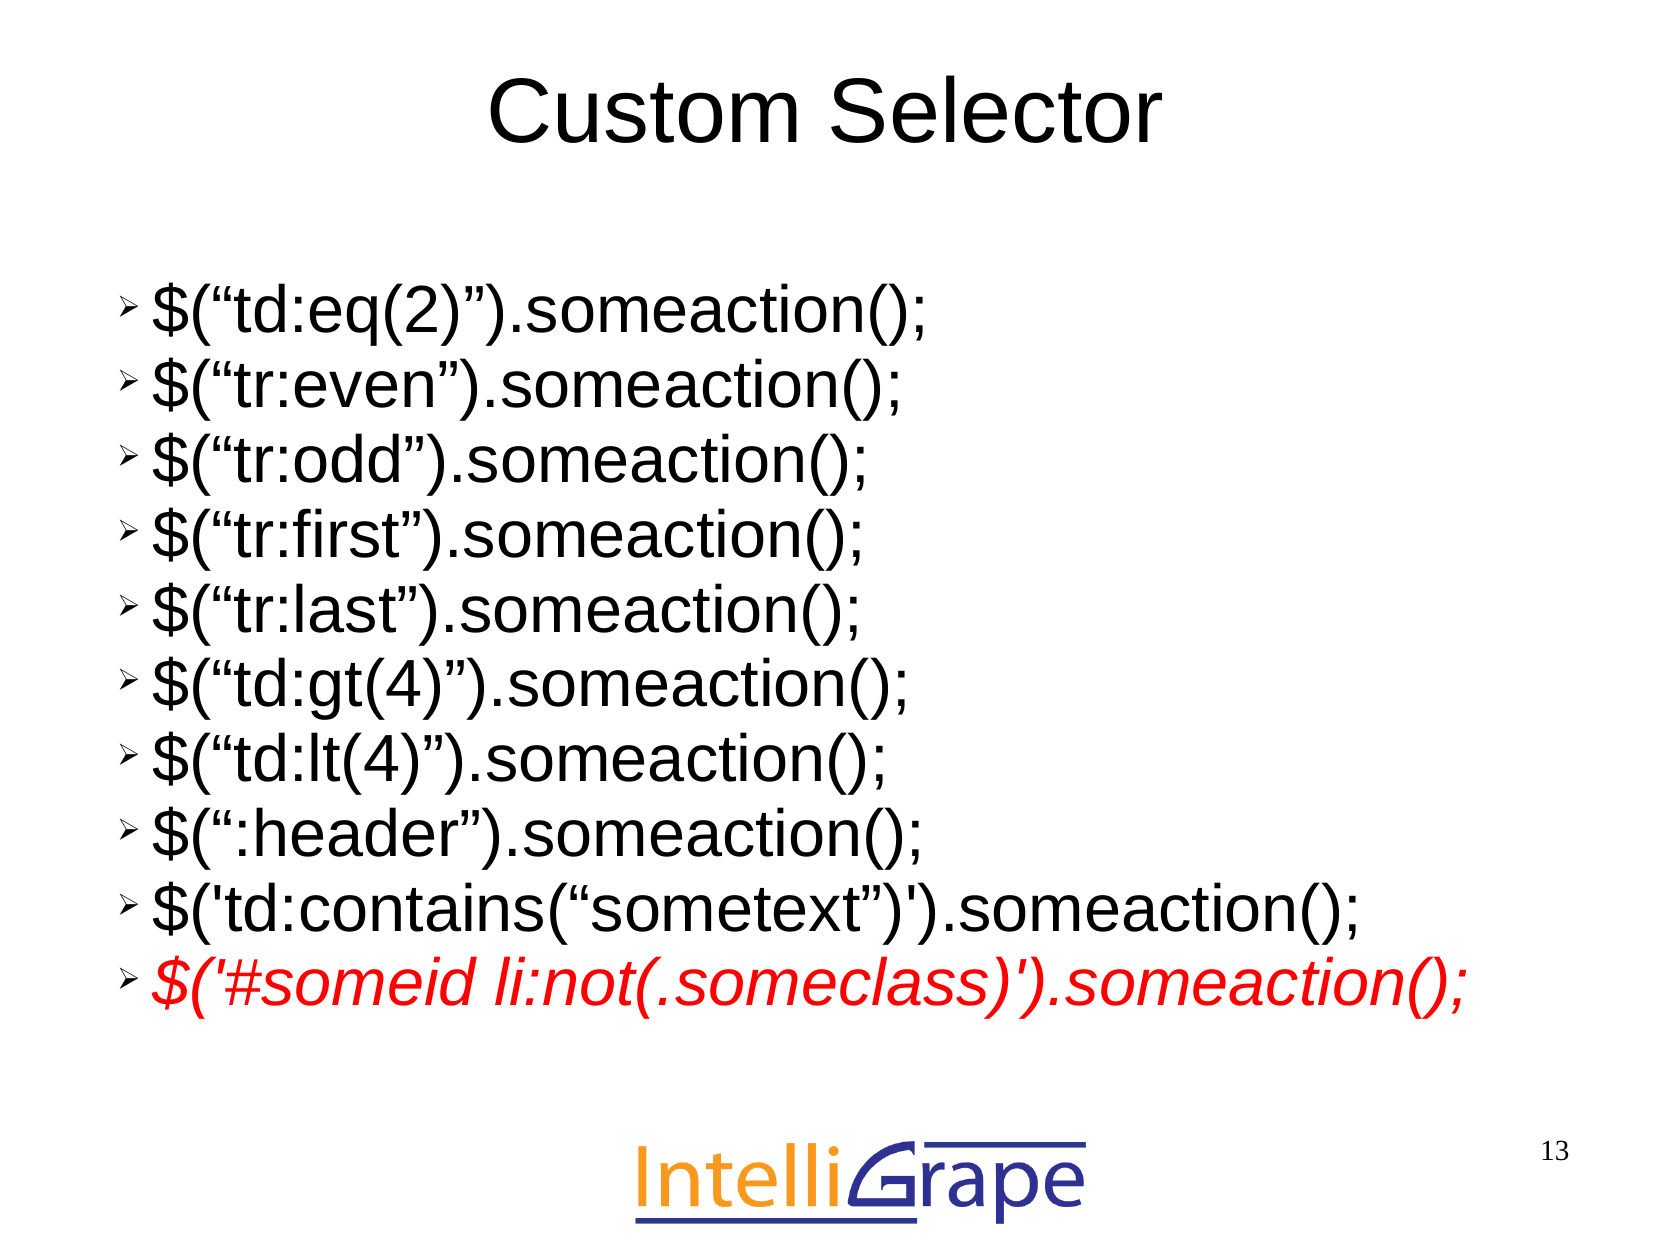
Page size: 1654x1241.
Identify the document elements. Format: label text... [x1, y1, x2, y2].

subtitle $(“td:eq(2)”).someaction(); $(“tr:even”).someaction(); $(“tr:odd”).someaction(); $(“tr:first”).someaction(); $(“tr:last”).someaction(); $(“td:gt(4)”).someaction(); $(“td:lt(4)”).someaction(); $(“:header”).someaction(); $('td:contains(“sometext”)').someaction(); $('#someid li:not(.someclass)').someaction(); [82, 225, 1570, 1068]
title Custom Selector [82, 8, 1570, 215]
picture [631, 1129, 1088, 1229]
